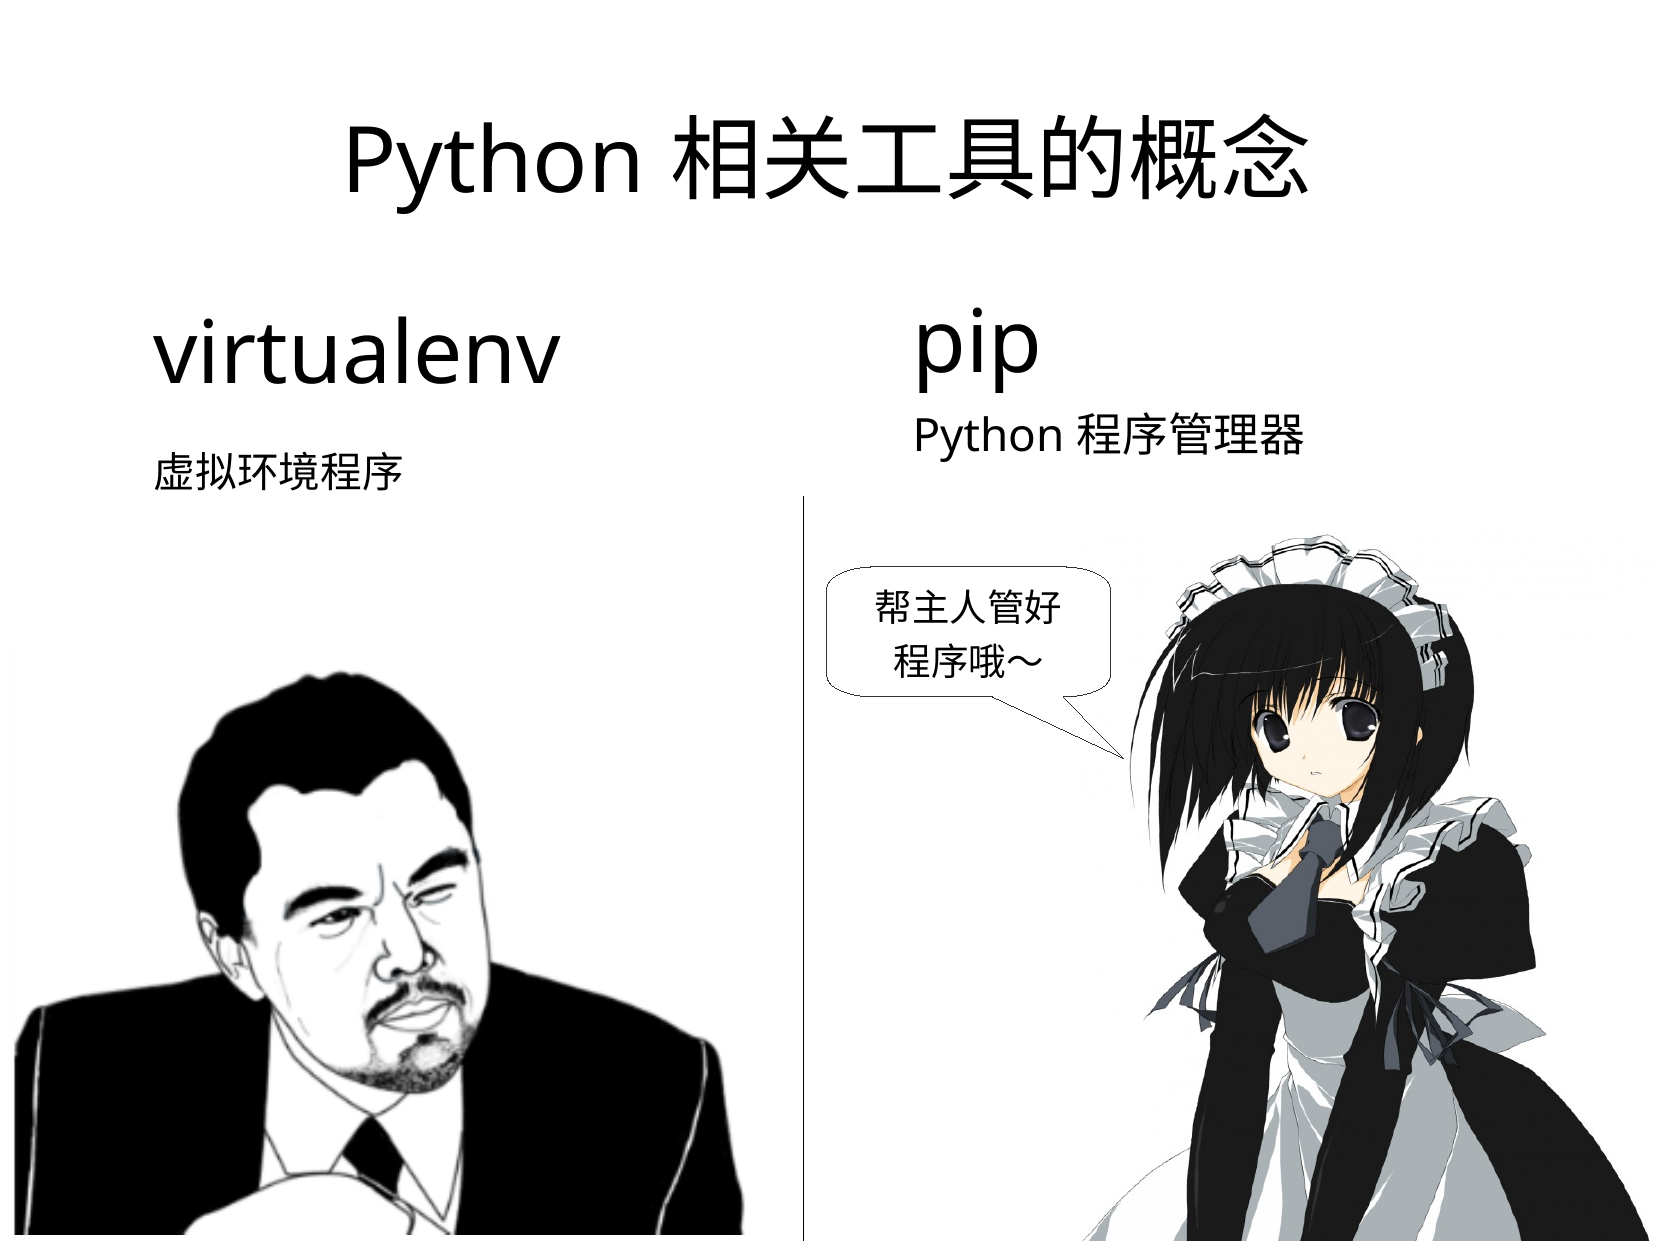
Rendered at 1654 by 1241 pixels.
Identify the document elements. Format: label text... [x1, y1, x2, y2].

text_box 帮主人管好 程序哦～ [826, 566, 1124, 759]
text_box pip Python程序管理器 [897, 271, 1430, 449]
picture [1074, 531, 1654, 1241]
title Python相关工具的概念 [82, 49, 1571, 257]
picture [0, 649, 756, 1235]
list virtualenv 虚拟环境程序 [82, 290, 827, 1010]
